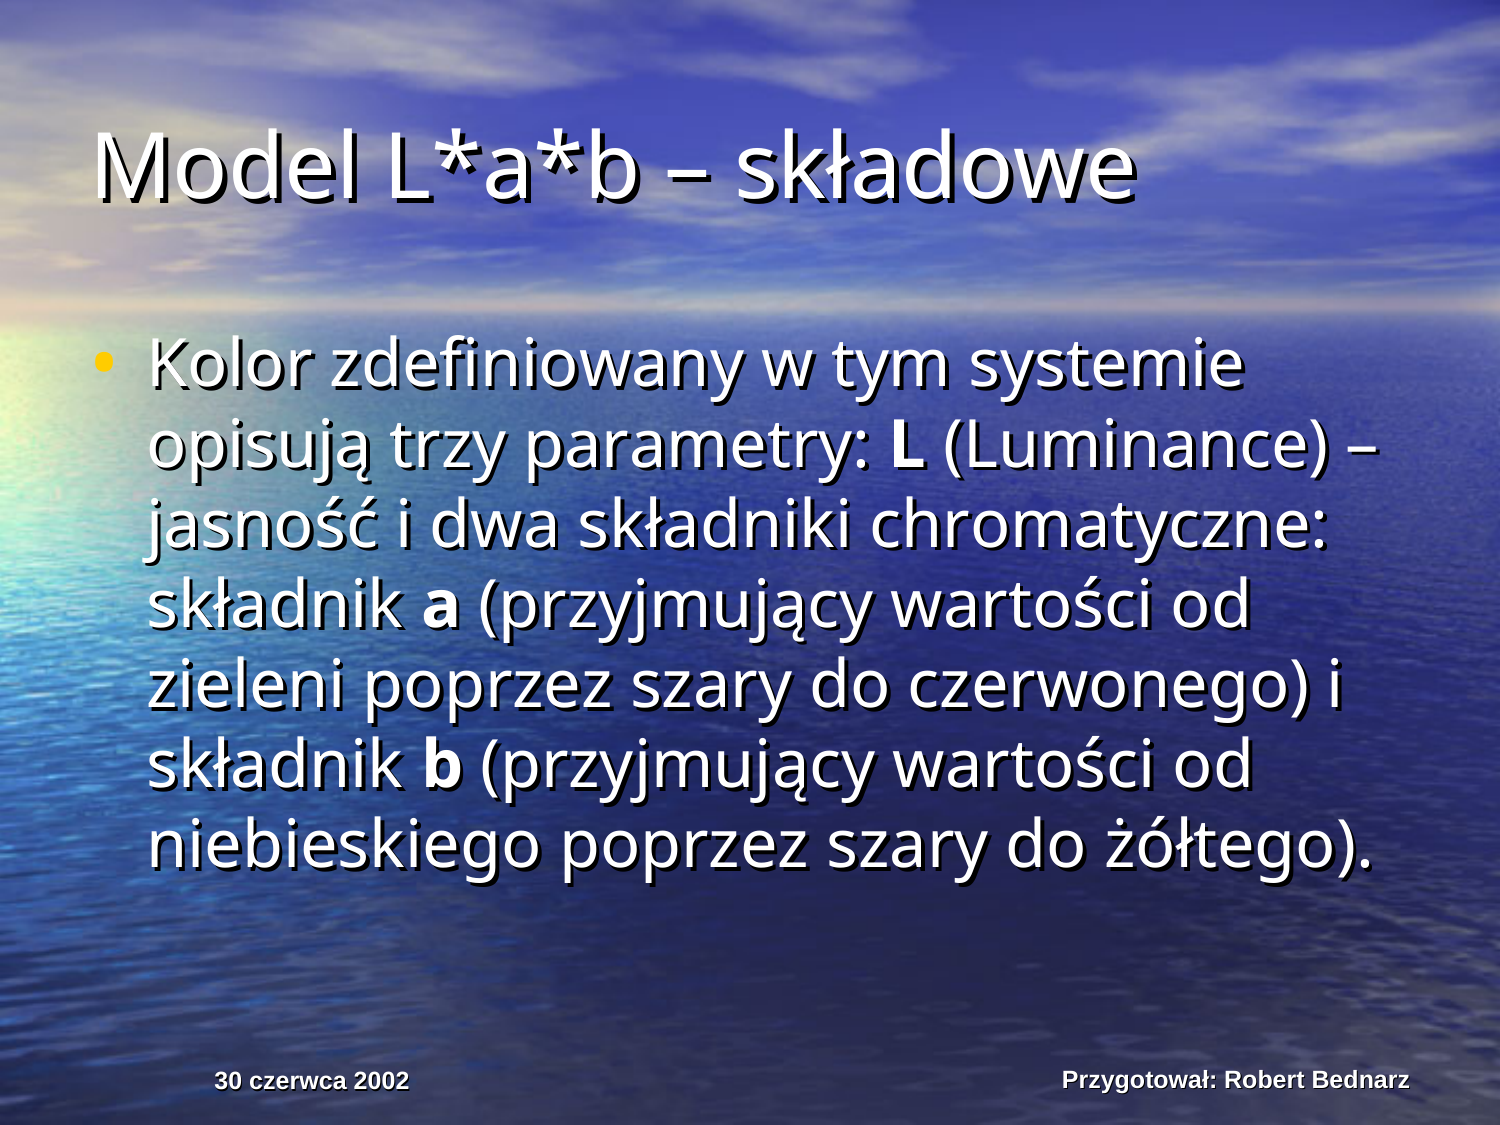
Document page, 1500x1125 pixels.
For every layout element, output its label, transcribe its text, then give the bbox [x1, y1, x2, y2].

list Kolor zdefiniowany w tym systemie opisują trzy parametry: L (Luminance) – jasność i dwa składniki chromatyczne: składnik a (przyjmujący wartości od zieleni poprzez szary do czerwonego) i składnik b (przyjmujący wartości od niebieskiego poprzez szary do żółtego). [75, 312, 1426, 988]
title Model L*a*b – składowe [75, 47, 1426, 276]
picture [0, 0, 1500, 1125]
